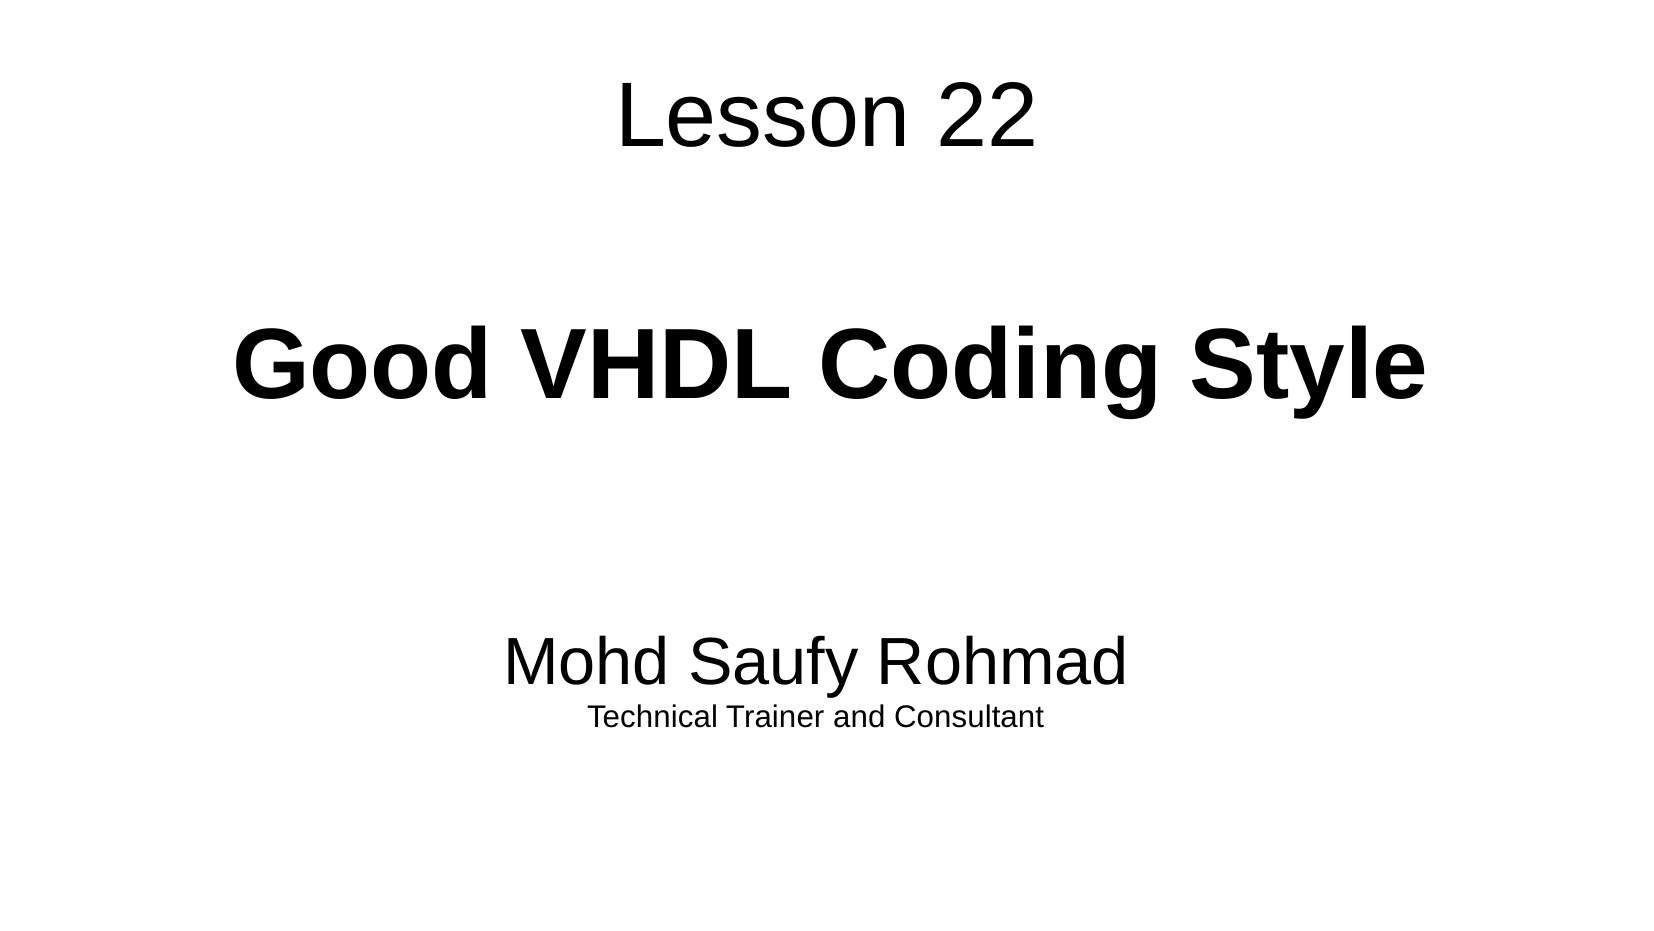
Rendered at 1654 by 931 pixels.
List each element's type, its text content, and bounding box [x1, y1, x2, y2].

text_box Mohd Saufy Rohmad Technical Trainer and Consultant [72, 615, 1561, 743]
title Lesson 22 [82, 37, 1571, 193]
subtitle Good VHDL Coding Style [86, 285, 1576, 443]
